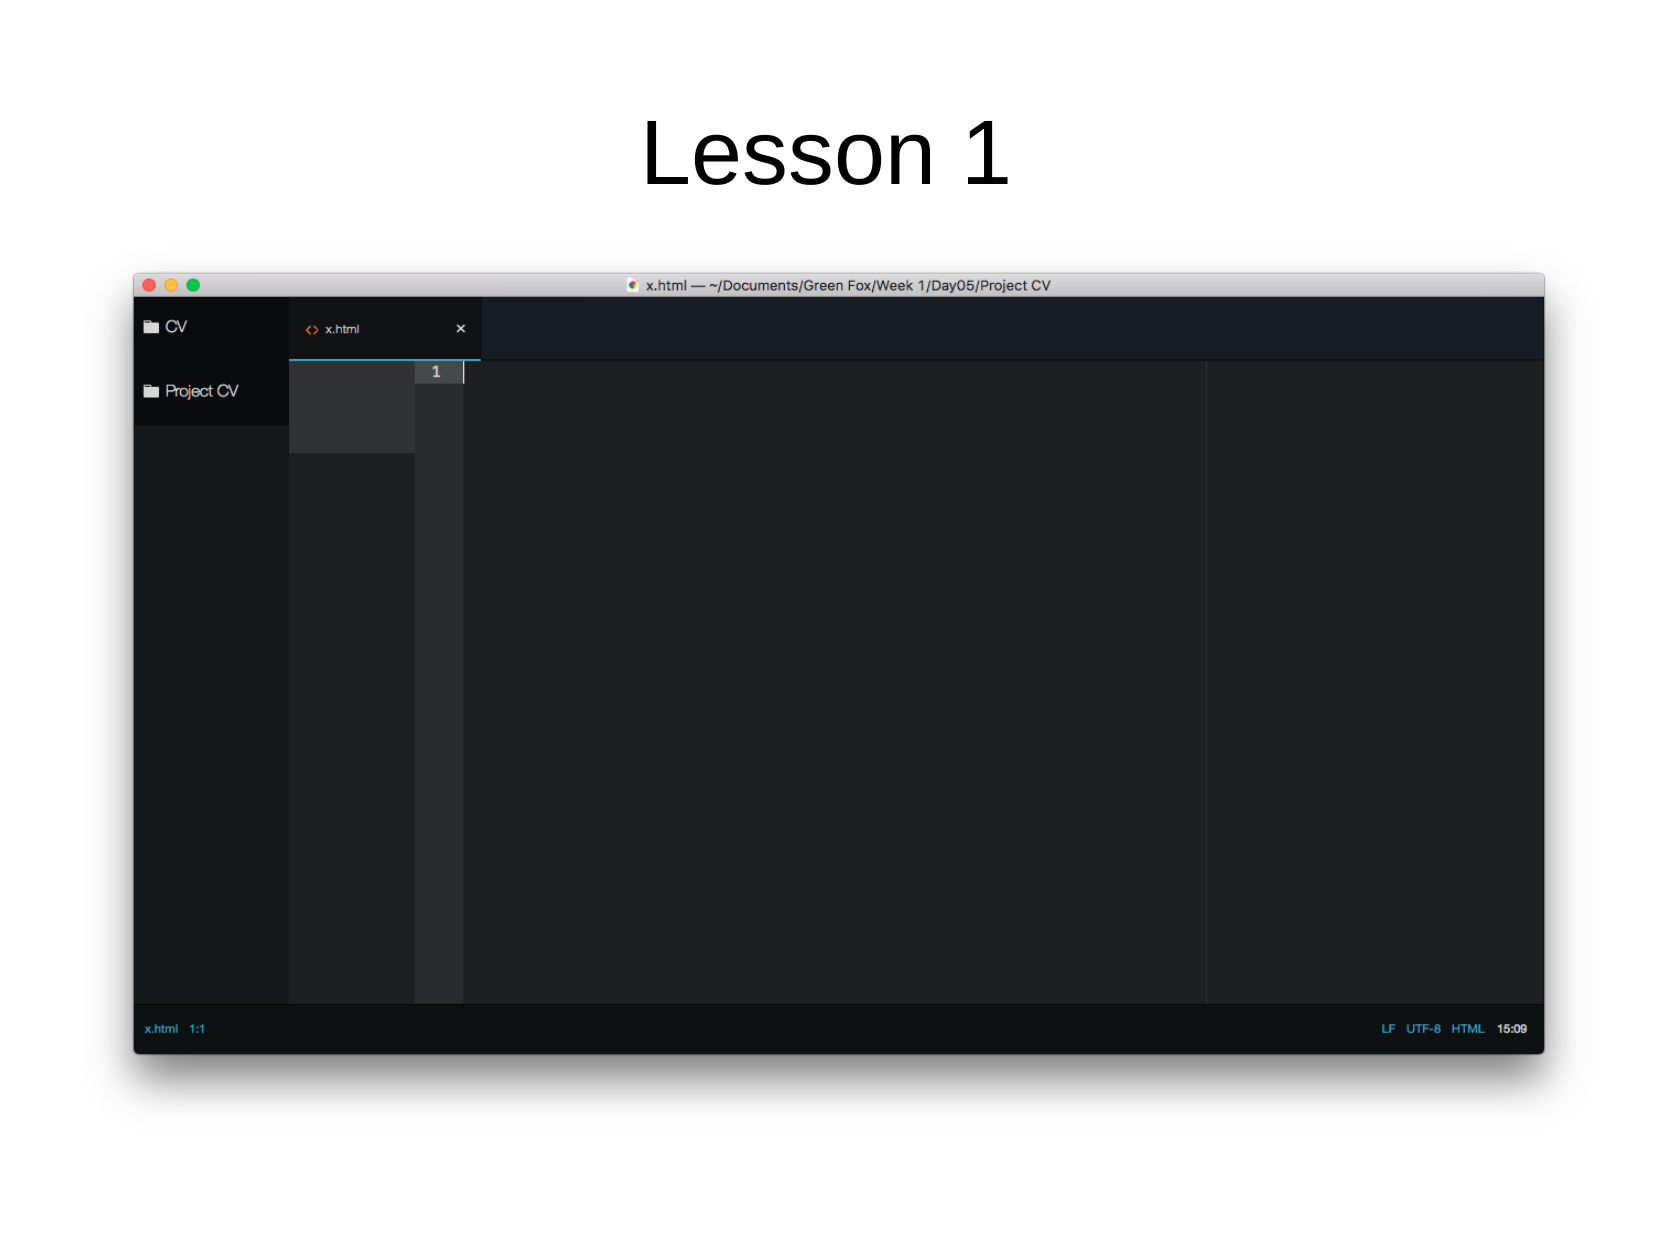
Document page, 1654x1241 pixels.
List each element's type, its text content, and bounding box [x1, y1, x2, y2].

title Lesson 1 [82, 49, 1571, 257]
picture [72, 239, 1606, 1141]
